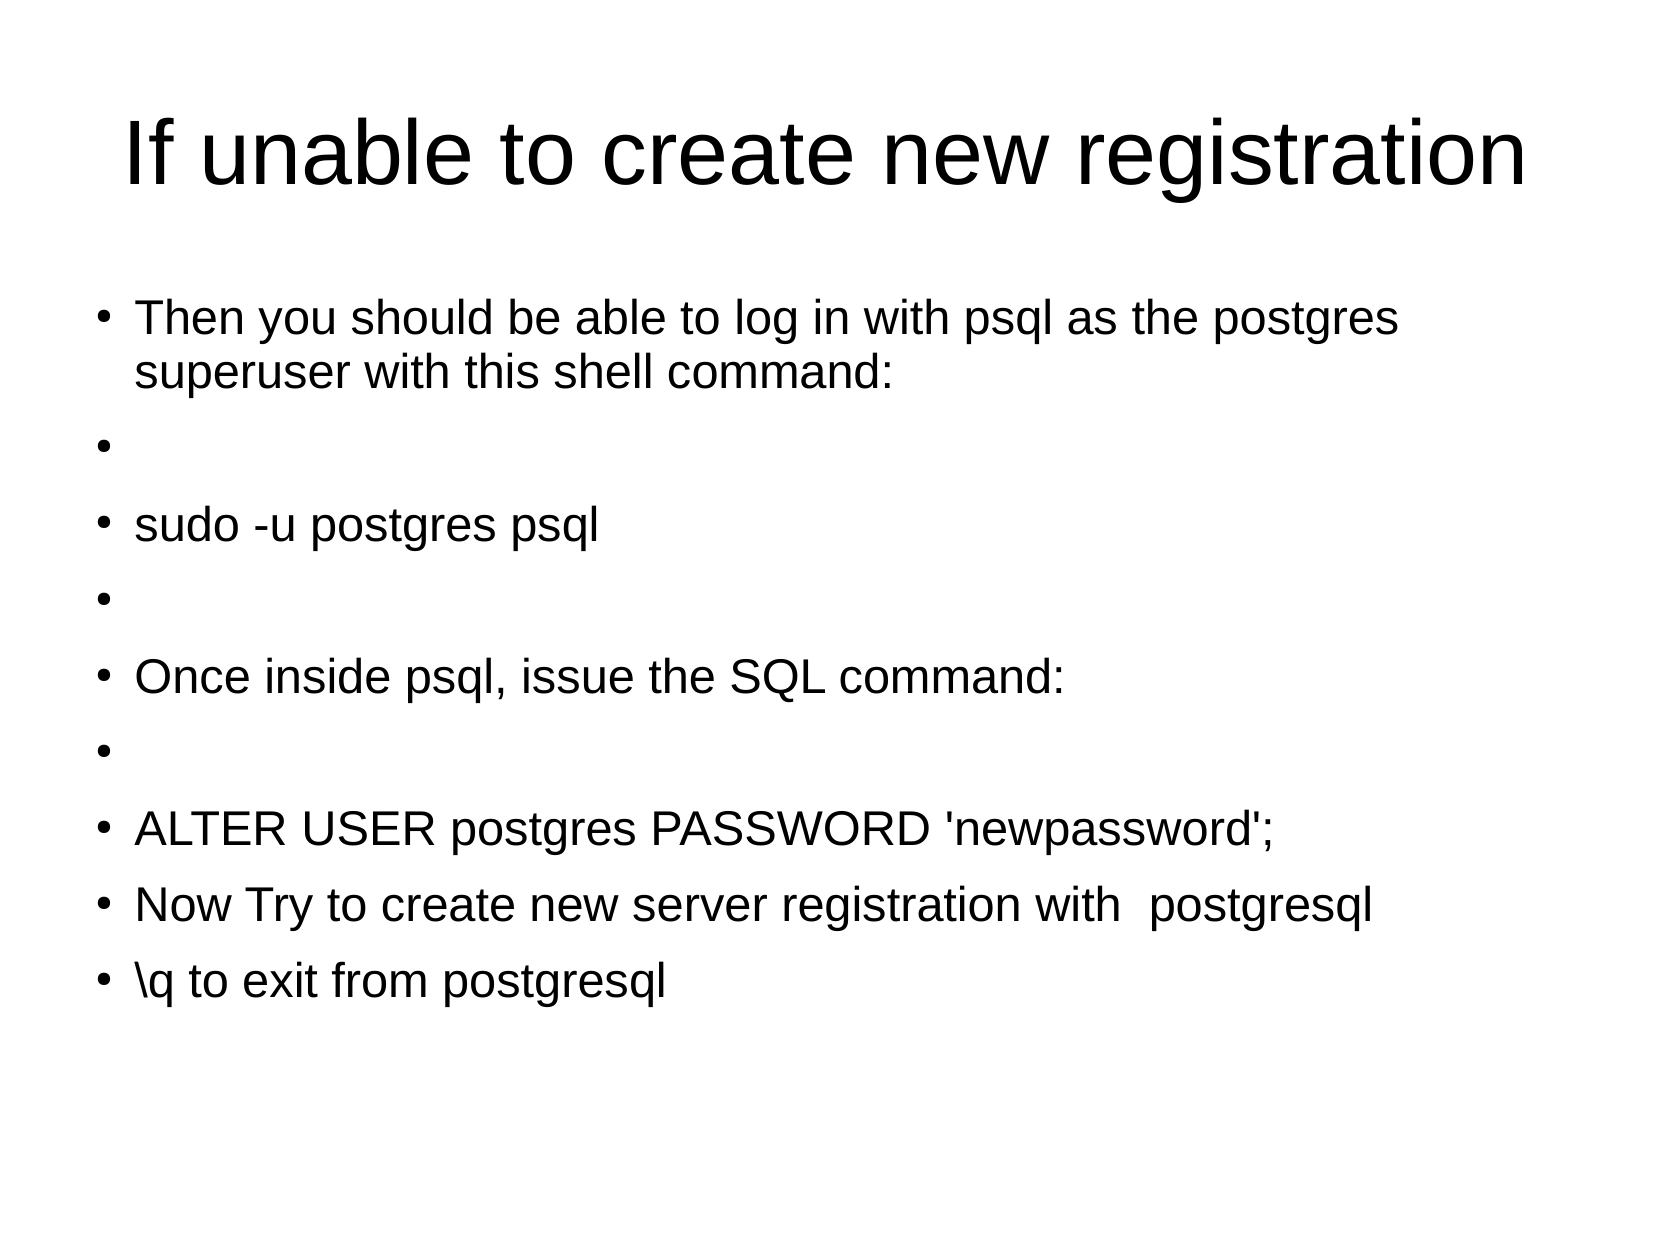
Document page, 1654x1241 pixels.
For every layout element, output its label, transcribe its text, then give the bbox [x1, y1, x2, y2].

title If unable to create new registration [82, 49, 1571, 257]
list Then you should be able to log in with psql as the postgres superuser with this shell command: sudo -u postgres psql Once inside psql, issue the SQL command: ALTER USER postgres PASSWORD 'newpassword'; Now Try to create new server registration with postgresql \q to exit from postgresql [82, 290, 1571, 1010]
